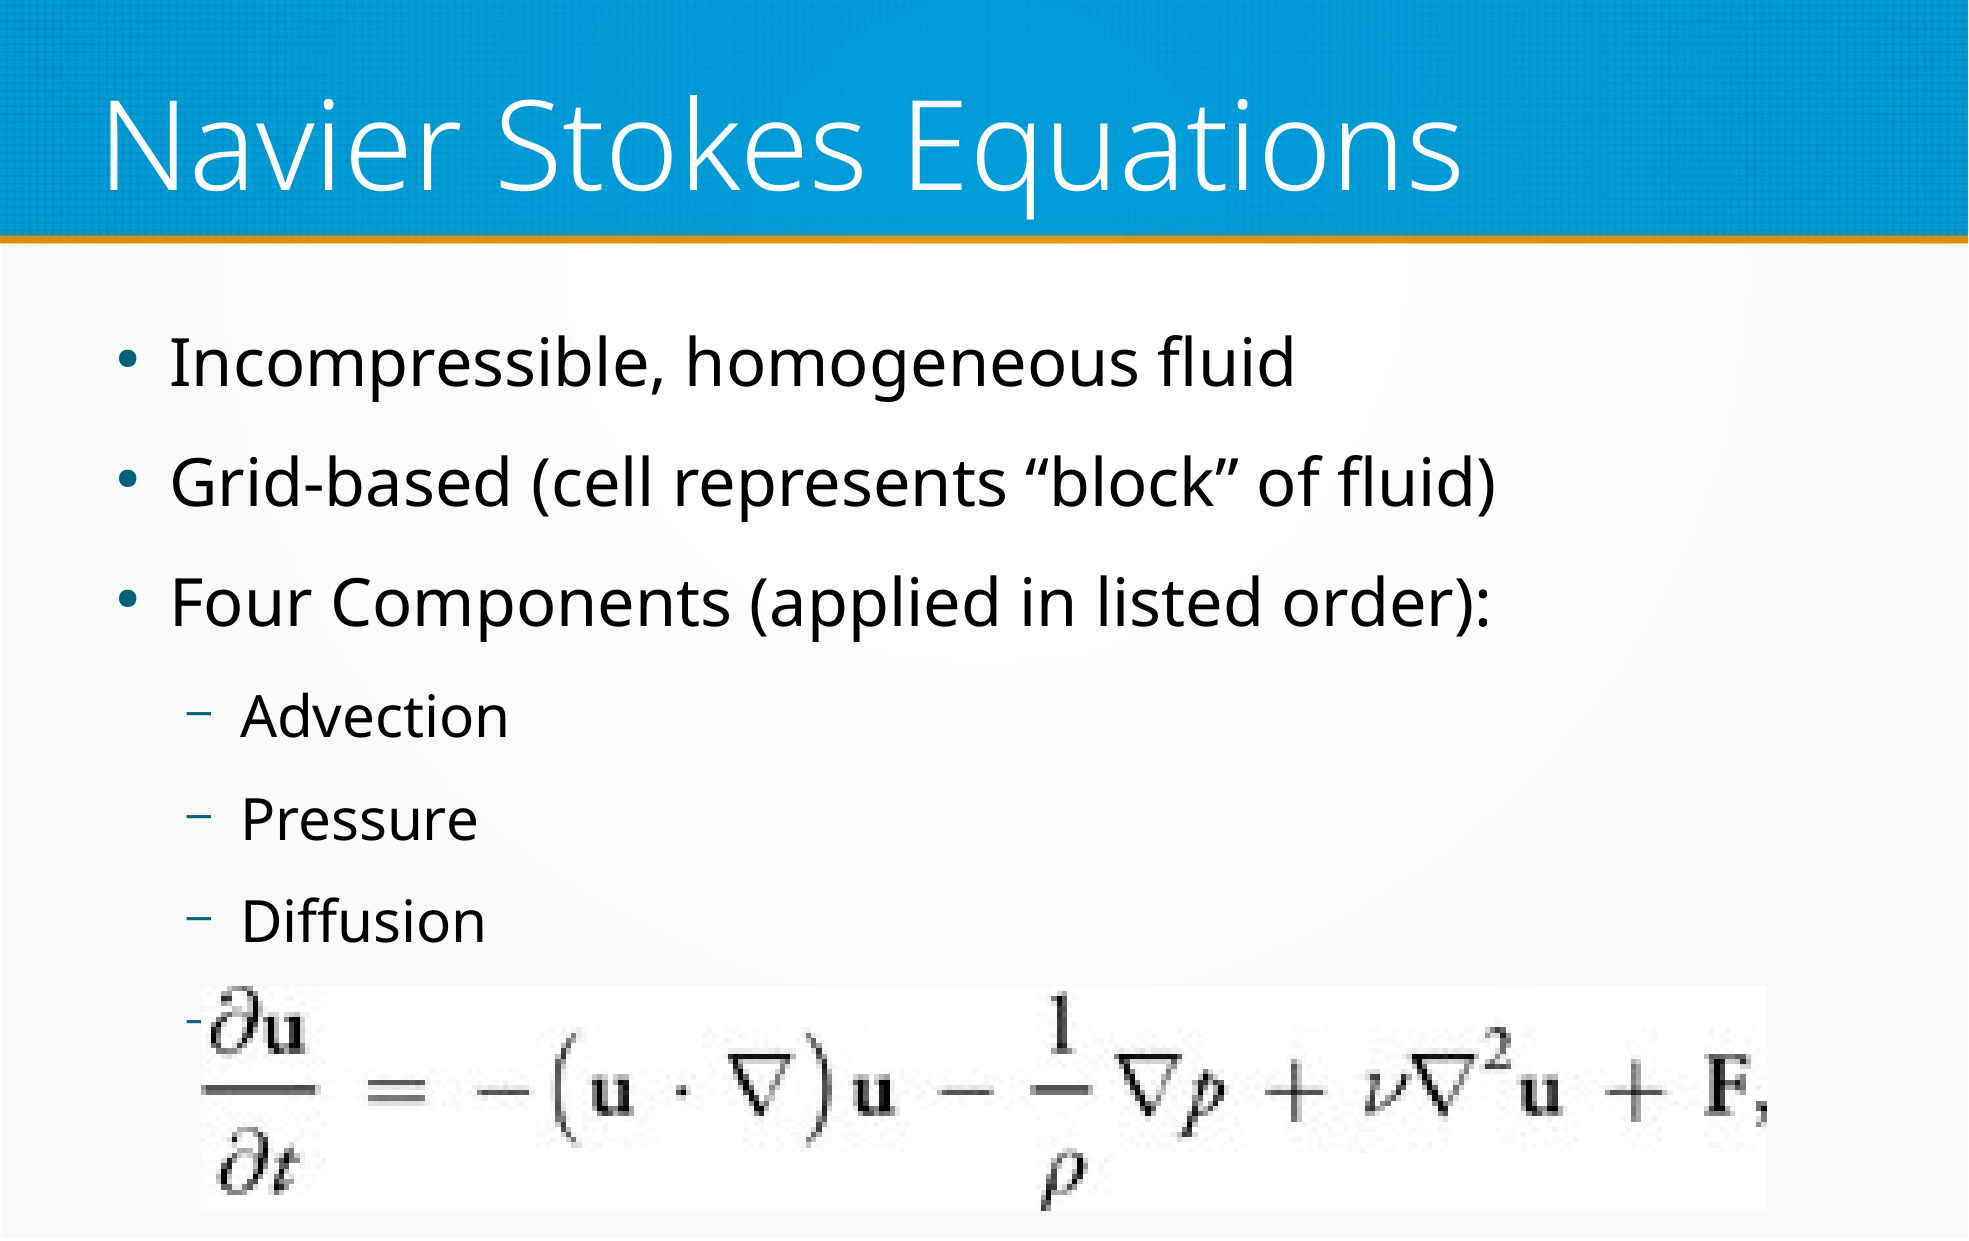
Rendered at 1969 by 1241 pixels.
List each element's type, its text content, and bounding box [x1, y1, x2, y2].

title Navier Stokes Equations [98, 19, 1870, 228]
picture [0, 233, 1969, 1241]
list Incompressible, homogeneous fluid Grid-based (cell represents “block” of fluid) Four Components (applied in listed order): Advection Pressure Diffusion External Force [98, 315, 1860, 1081]
